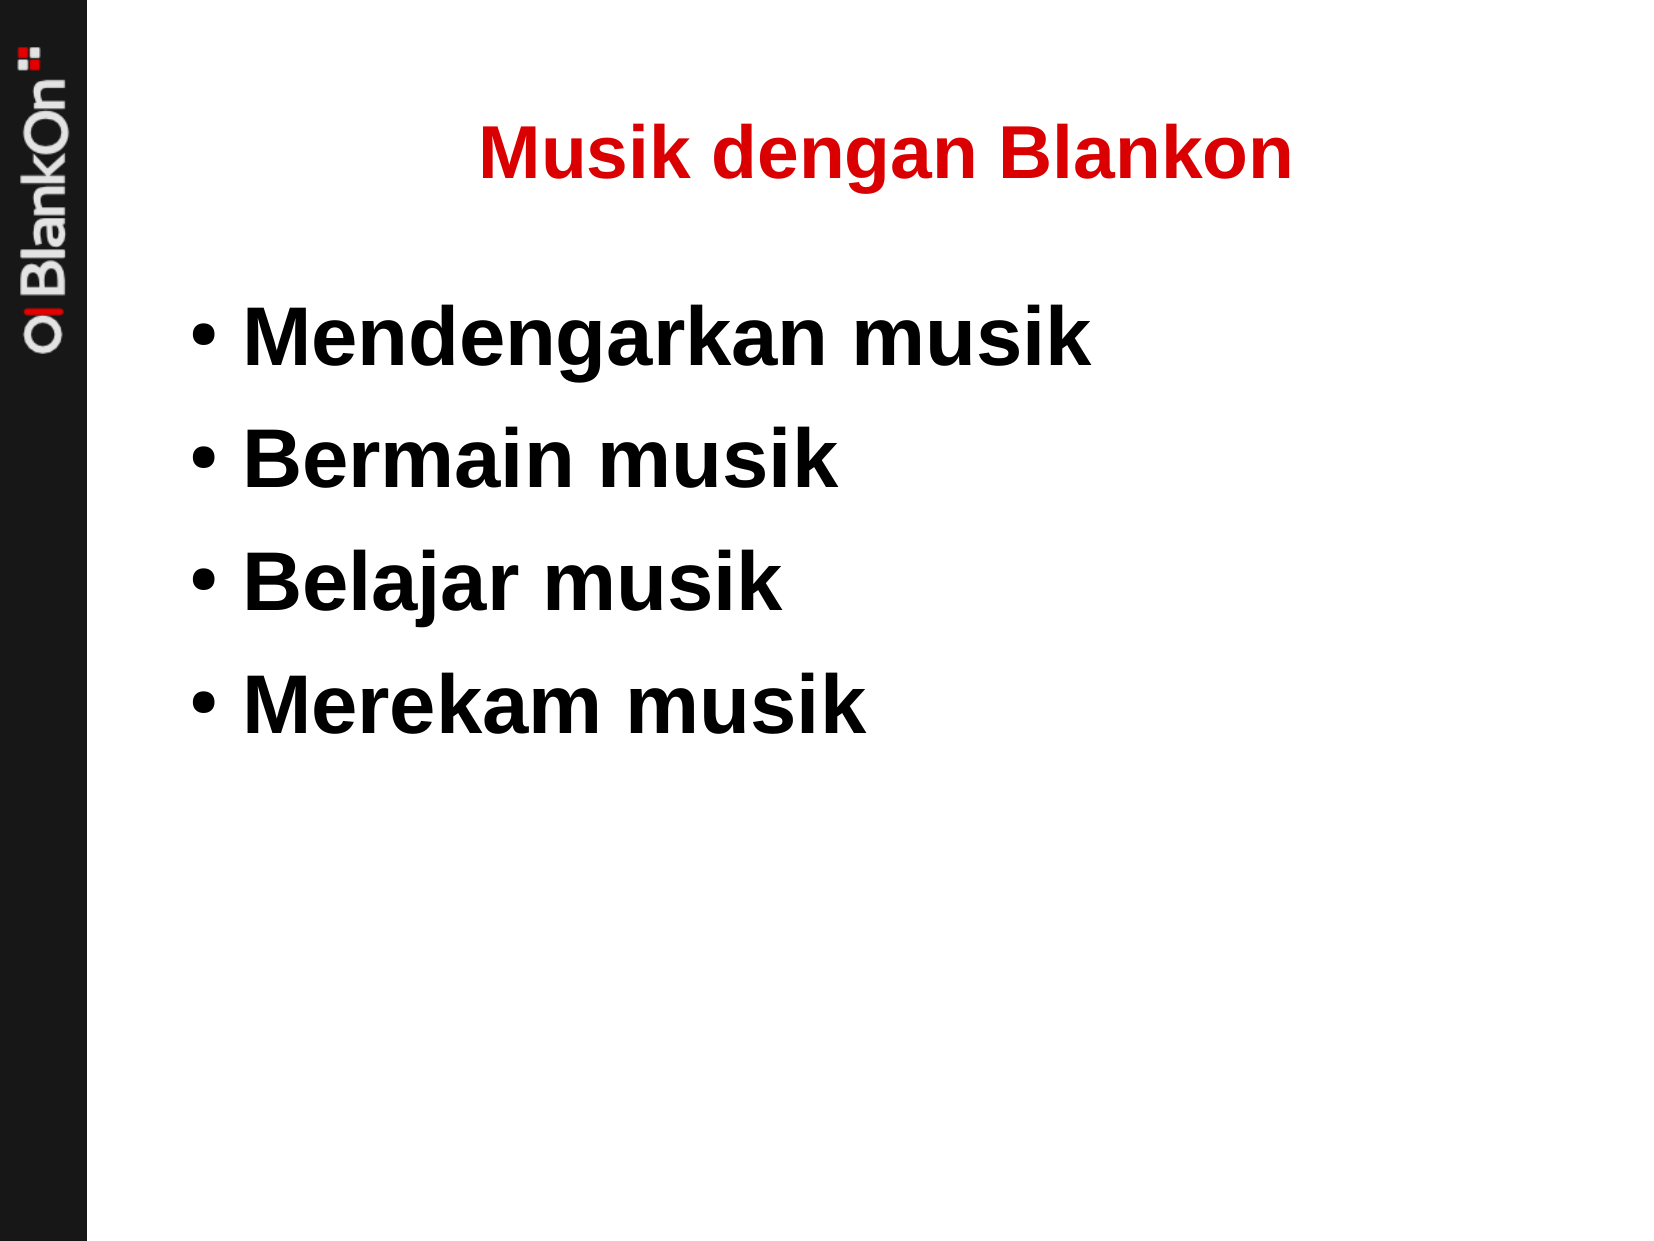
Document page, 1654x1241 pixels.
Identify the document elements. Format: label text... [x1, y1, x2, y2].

picture [0, 0, 87, 1241]
title Musik dengan Blankon [124, 49, 1613, 257]
list Mendengarkan musik Bermain musik Belajar musik Merekam musik [171, 290, 1589, 1182]
